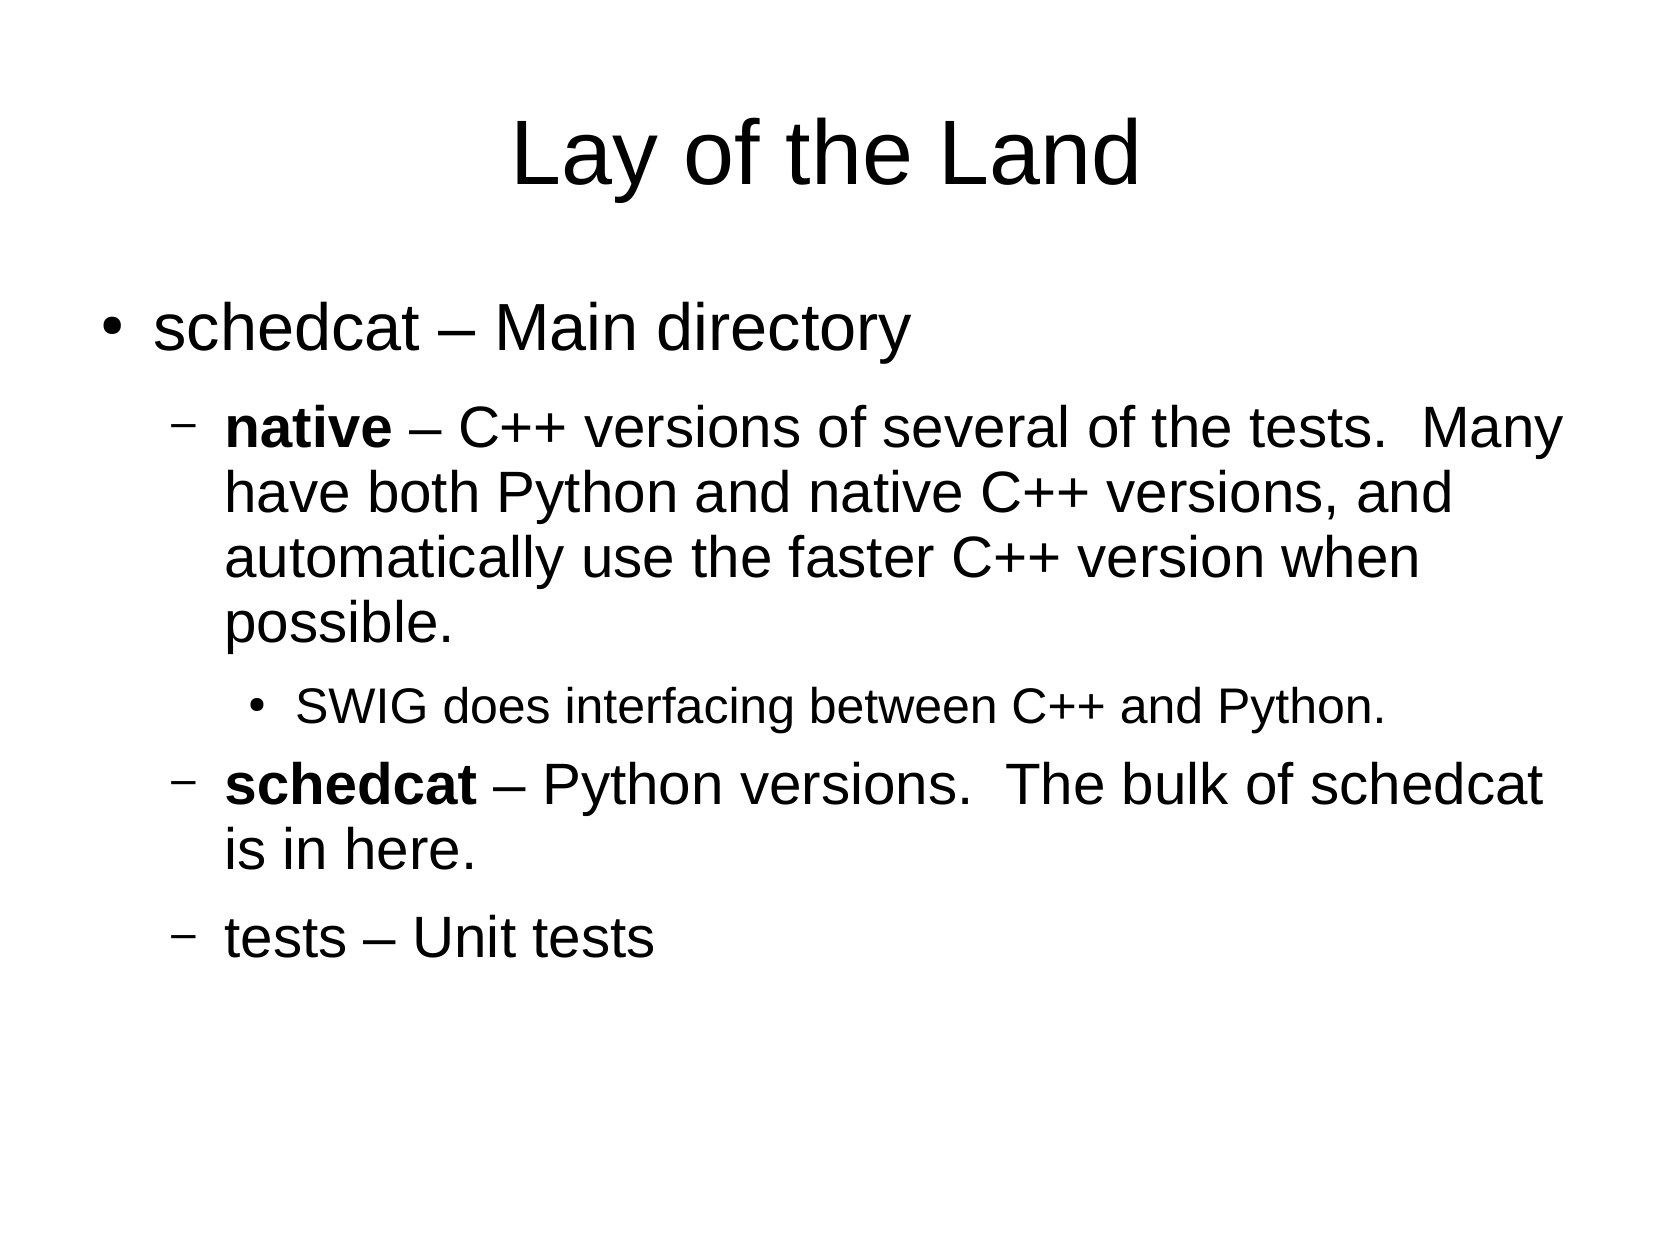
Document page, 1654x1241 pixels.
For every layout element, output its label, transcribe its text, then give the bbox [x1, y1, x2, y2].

title Lay of the Land [82, 49, 1571, 257]
list schedcat – Main directory native – C++ versions of several of the tests. Many have both Python and native C++ versions, and automatically use the faster C++ version when possible. SWIG does interfacing between C++ and Python. schedcat – Python versions. The bulk of schedcat is in here. tests – Unit tests [82, 290, 1571, 1010]
